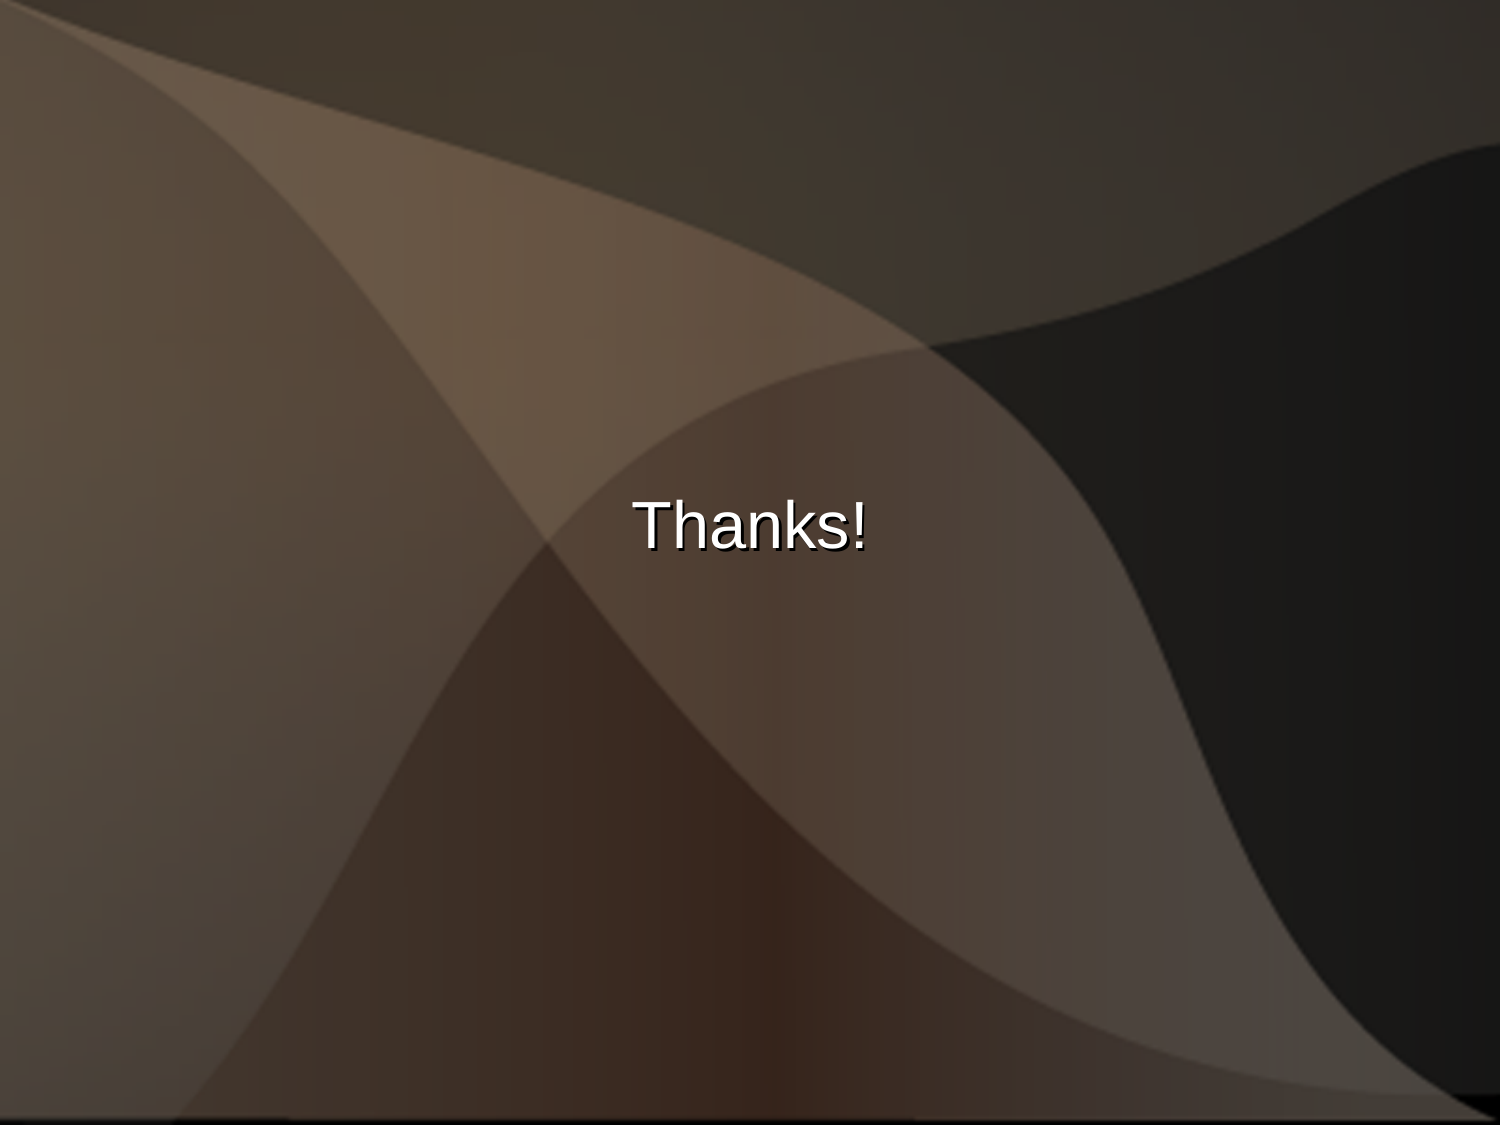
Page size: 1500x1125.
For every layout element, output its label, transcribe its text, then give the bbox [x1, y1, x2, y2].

subtitle Thanks! [75, 44, 1425, 1006]
picture [0, 0, 1500, 1125]
